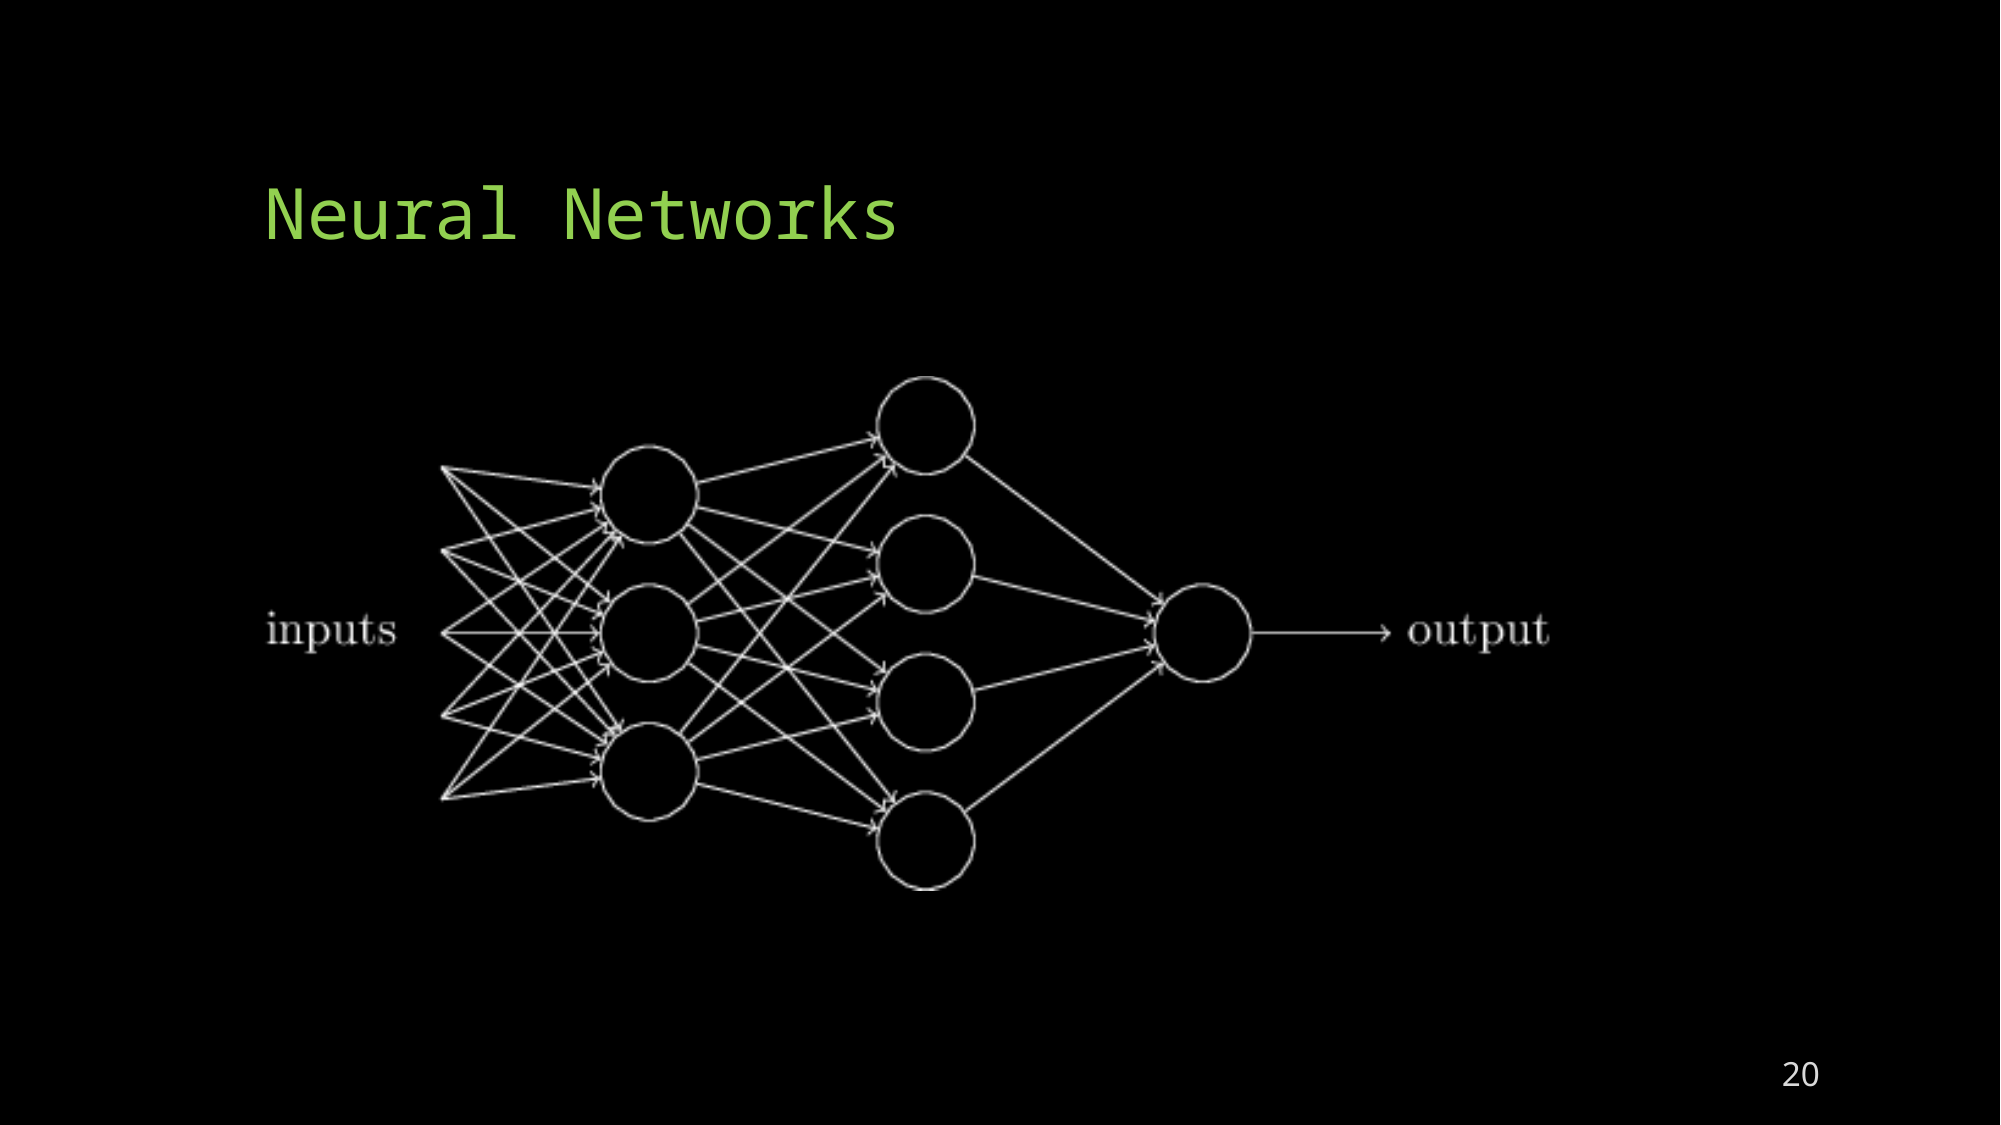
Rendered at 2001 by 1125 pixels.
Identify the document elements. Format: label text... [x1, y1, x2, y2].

text_box [1766, 1046, 1905, 1089]
title Neural Networks [249, 75, 1750, 263]
text_box [249, 819, 1715, 1071]
picture [249, 376, 1567, 819]
